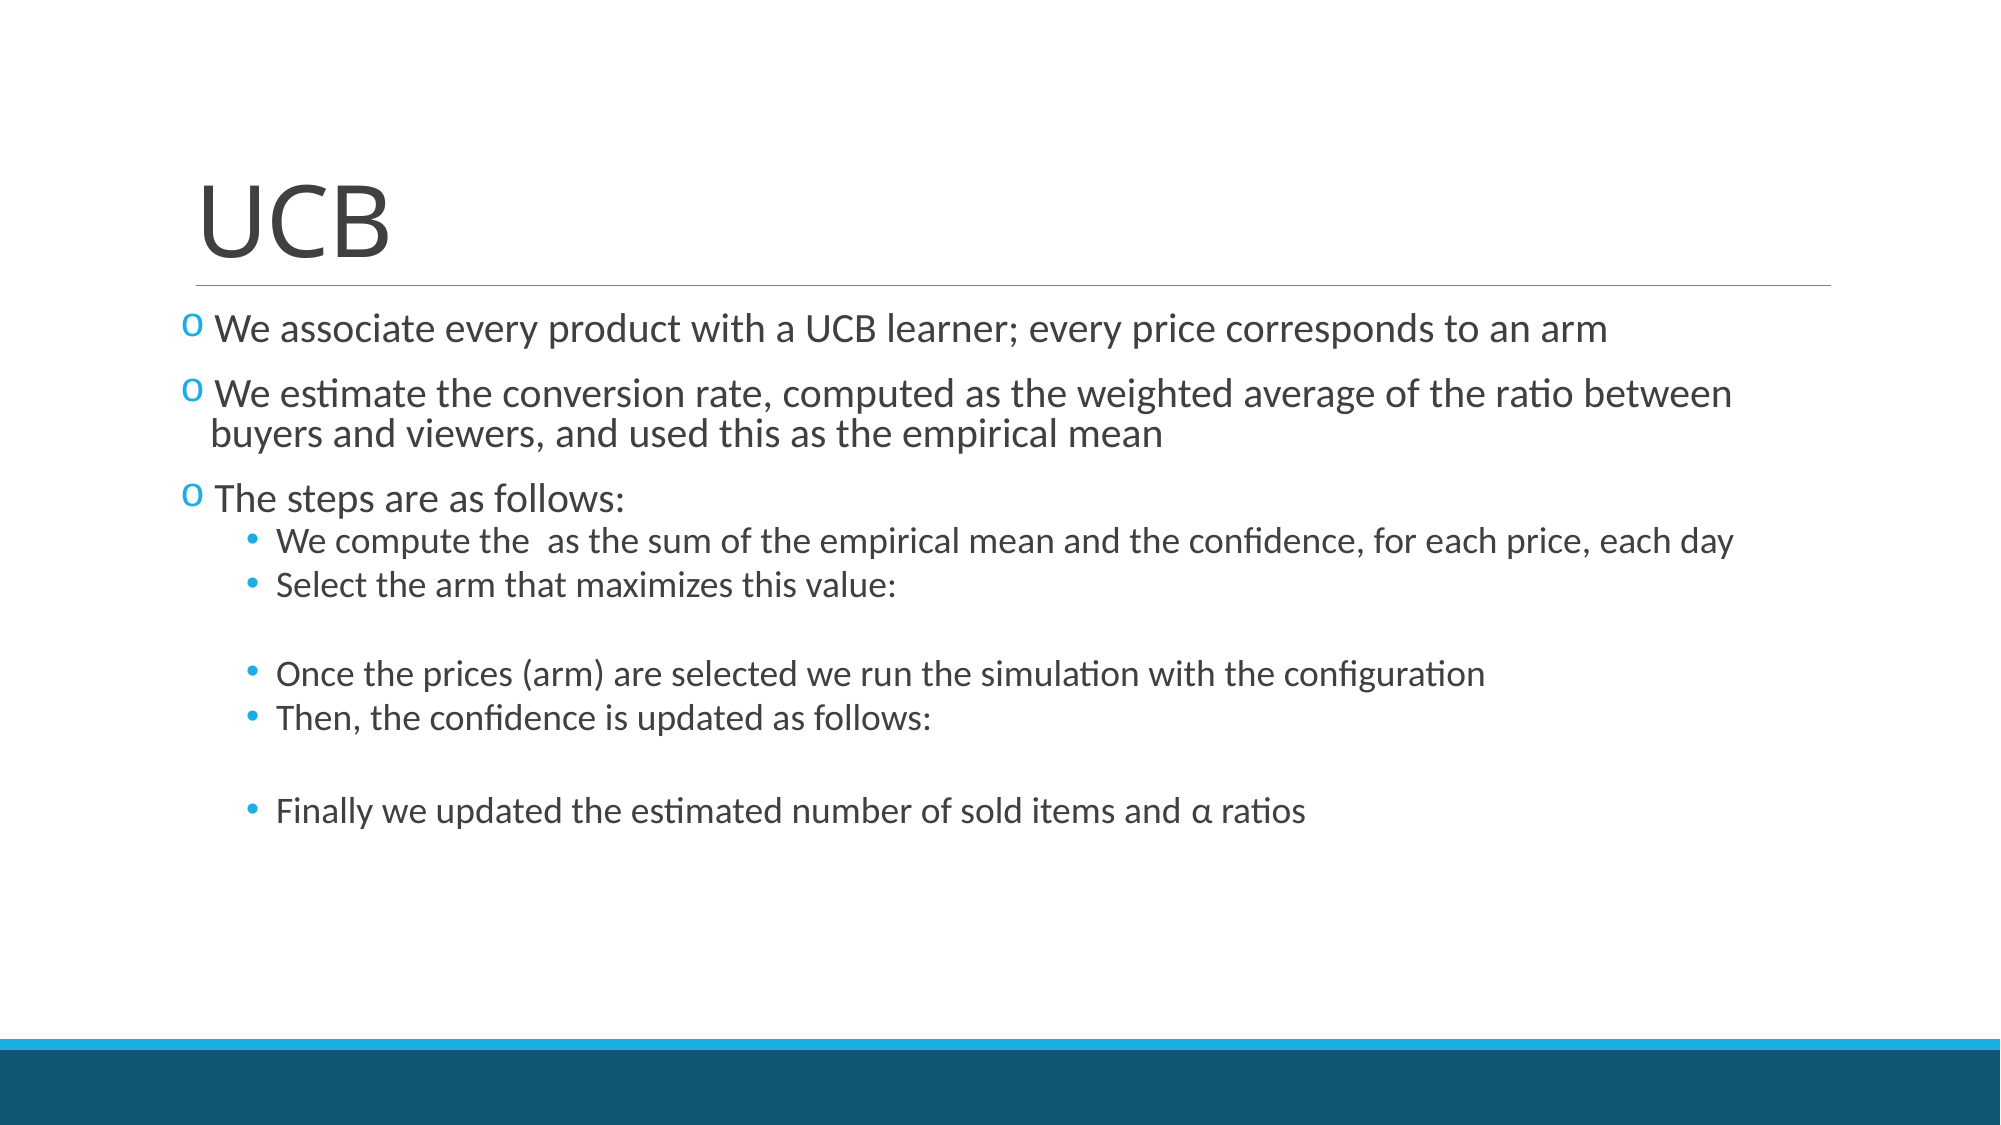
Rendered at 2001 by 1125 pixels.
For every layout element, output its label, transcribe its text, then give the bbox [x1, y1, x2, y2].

list We associate every product with a UCB learner; every price corresponds to an arm We estimate the conversion rate, computed as the weighted average of the ratio between buyers and viewers, and used this as the empirical mean The steps are as follows: We compute the as the sum of the empirical mean and the confidence, for each price, each day Select the arm that maximizes this value: Once the prices (arm) are selected we run the simulation with the configuration Then, the confidence is updated as follows: Finally we updated the estimated number of sold items and α ratios [180, 302, 1831, 1016]
title UCB [180, 47, 1831, 286]
